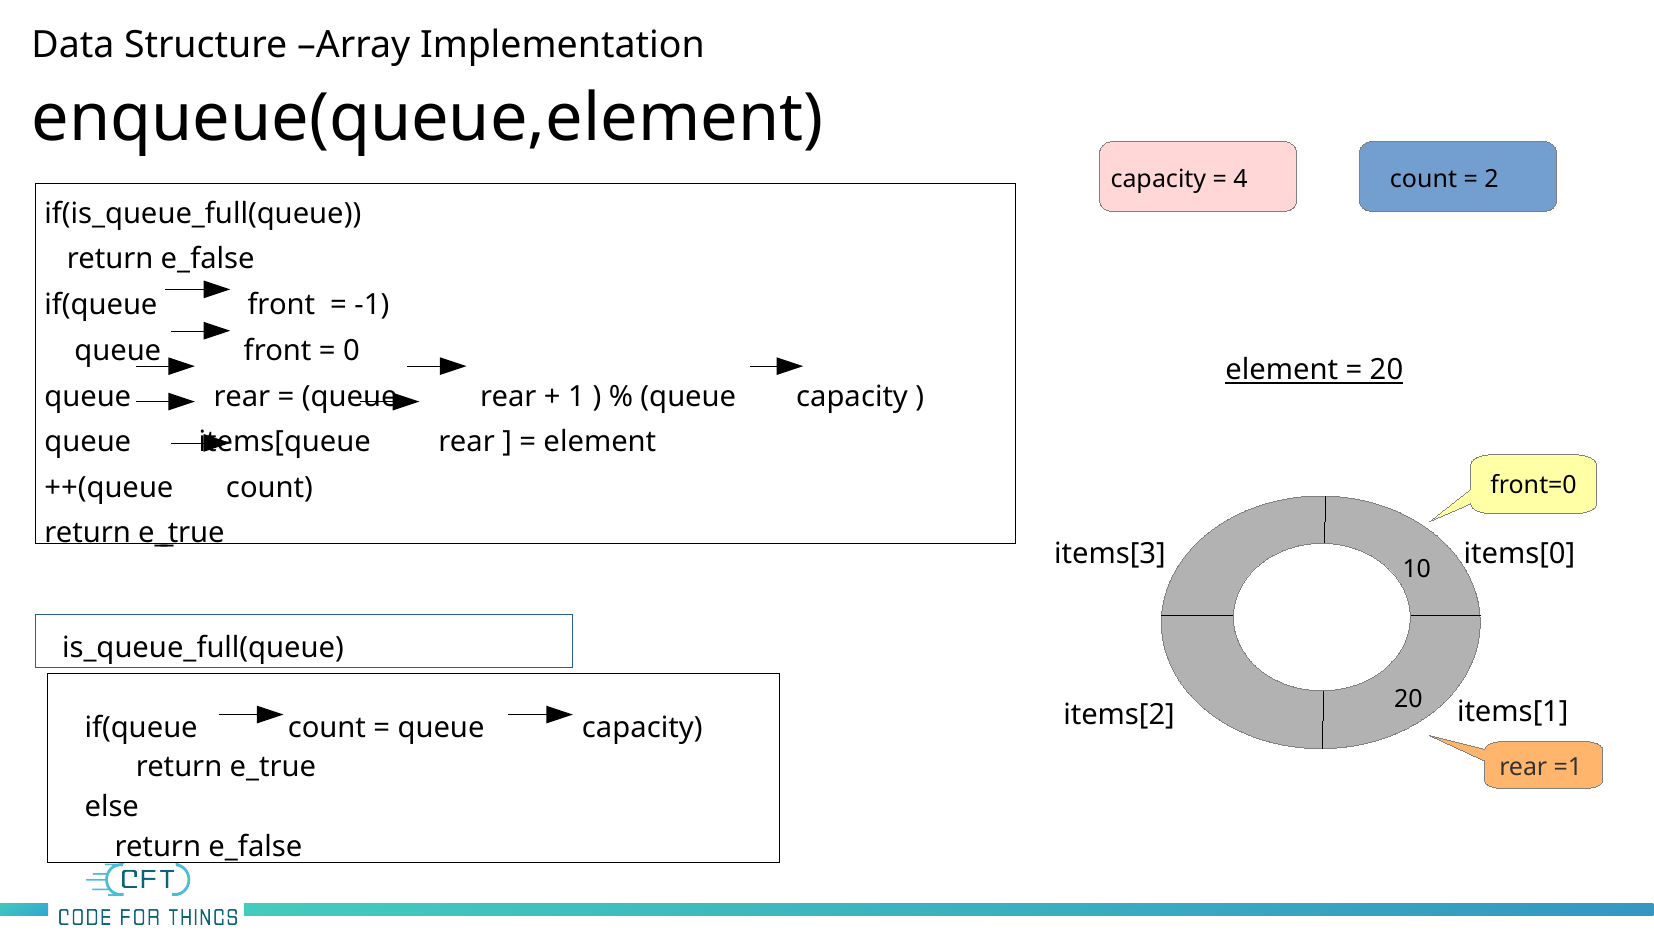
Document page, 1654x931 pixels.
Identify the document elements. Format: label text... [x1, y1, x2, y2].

picture [59, 863, 237, 925]
text_box [1429, 735, 1484, 761]
text_box front=0 [1429, 454, 1597, 522]
text_box 10 [1387, 543, 1450, 588]
text_box [212, 842, 220, 847]
text_box [130, 842, 138, 847]
text_box [289, 842, 297, 847]
text_box [35, 614, 573, 668]
text_box [1101, 206, 1295, 212]
text_box [158, 840, 166, 854]
text_box [1361, 206, 1555, 212]
text_box [252, 848, 259, 854]
text_box [47, 673, 780, 863]
text_box items[0] [1448, 524, 1609, 574]
text_box [1099, 141, 1297, 153]
text_box items[1] [1442, 682, 1609, 732]
text_box capacity = 4 [1089, 153, 1312, 206]
text_box items[3] [1039, 524, 1208, 574]
text_box items[2] [1048, 685, 1208, 735]
text_box if(is_queue_full(queue)) return e_false if(queue front = -1) queue front = 0 queue rear = (queue rear + 1 ) % (queue capacity ) queue items[queue rear ] = element ++(queue count) return e_true [29, 184, 1046, 520]
text_box [1161, 496, 1481, 749]
text_box count = 2 [1349, 153, 1571, 206]
text_box 20 [1379, 673, 1442, 718]
text_box [35, 520, 1016, 544]
text_box is_queue_full(queue) if(queue count = queue capacity) return e_true else return e_false [47, 619, 733, 840]
text_box rear =1 [1484, 741, 1610, 786]
title Data Structure –Array Implementation enqueue(queue,element) [31, 12, 1535, 166]
text_box element = 20 [1210, 340, 1441, 390]
text_box [1359, 141, 1557, 153]
